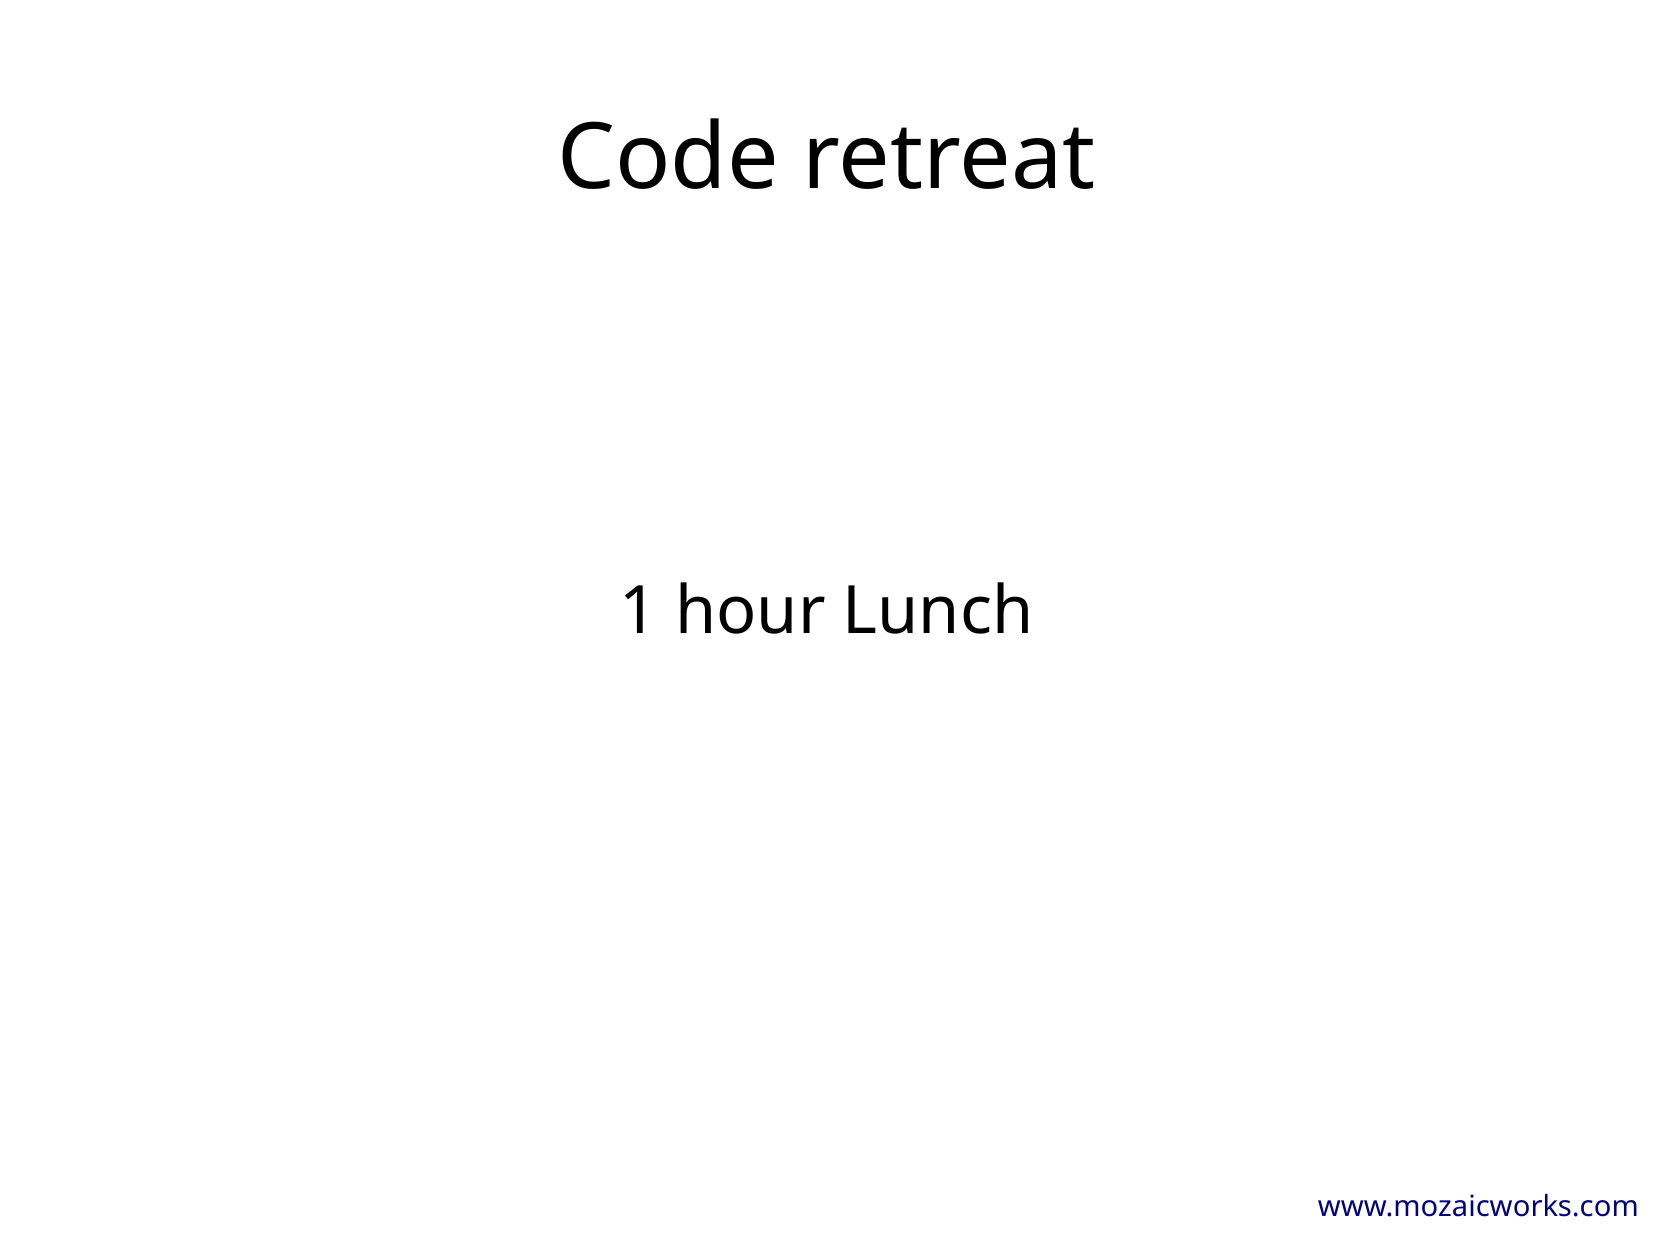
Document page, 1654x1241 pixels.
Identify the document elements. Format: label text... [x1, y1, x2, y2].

text_box www.mozaicworks.com [0, 1178, 1654, 1241]
title Code retreat [82, 49, 1571, 257]
subtitle 1 hour Lunch [82, 290, 1571, 1109]
